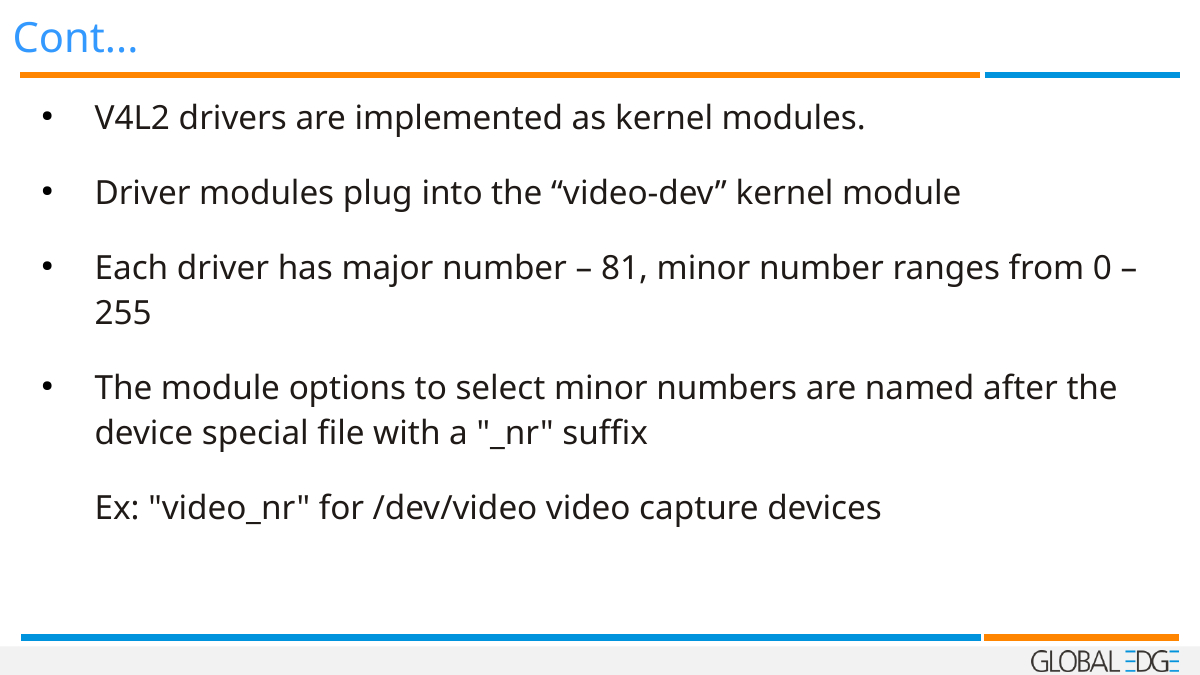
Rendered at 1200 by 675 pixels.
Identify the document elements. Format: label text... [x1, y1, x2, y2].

list V4L2 drivers are implemented as kernel modules. Driver modules plug into the “video-dev” kernel module Each driver has major number – 81, minor number ranges from 0 – 255 The module options to select minor numbers are named after the device special file with a "_nr" suffix Ex: "video_nr" for /dev/video video capture devices [23, 94, 1170, 615]
picture [1031, 650, 1179, 672]
title Cont... [12, 9, 1088, 63]
